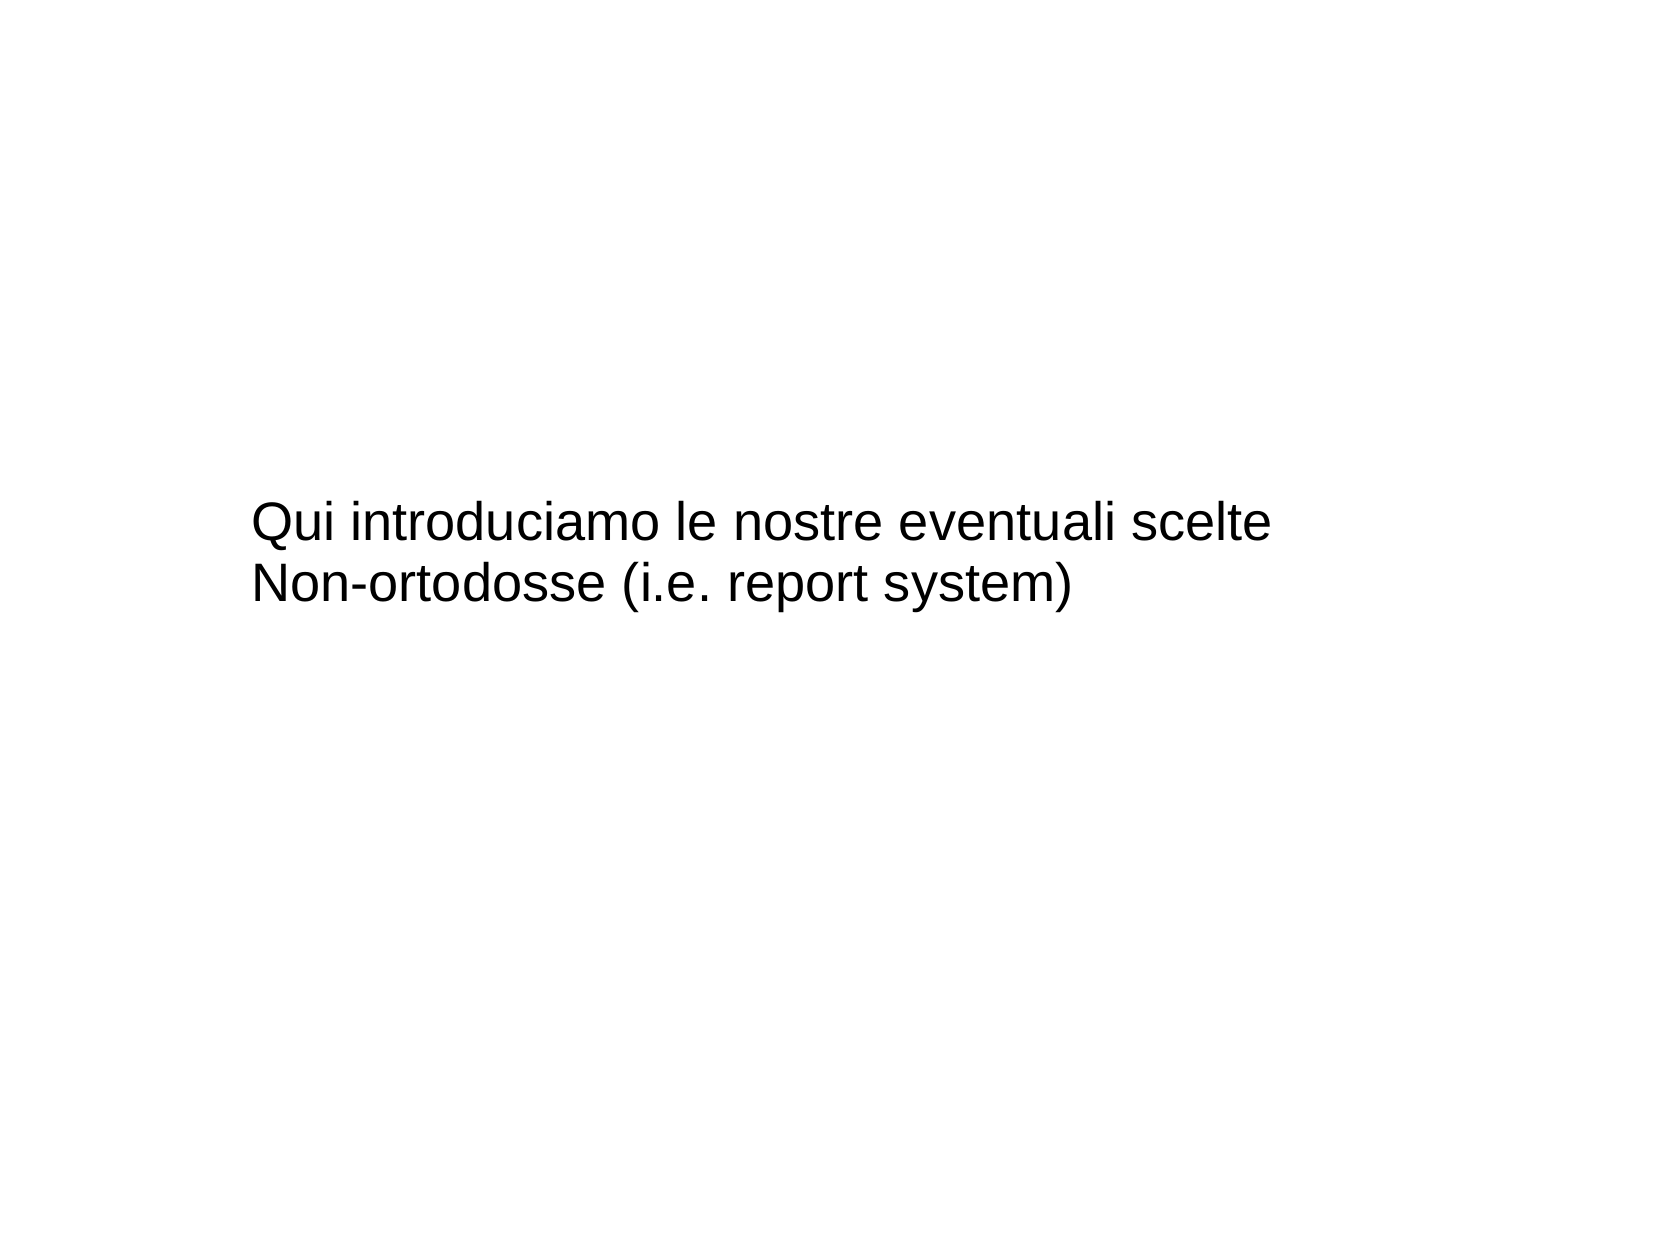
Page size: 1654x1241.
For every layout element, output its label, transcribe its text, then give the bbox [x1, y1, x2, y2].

text_box Qui introduciamo le nostre eventuali scelte Non-ortodosse (i.e. report system) [236, 484, 1453, 621]
